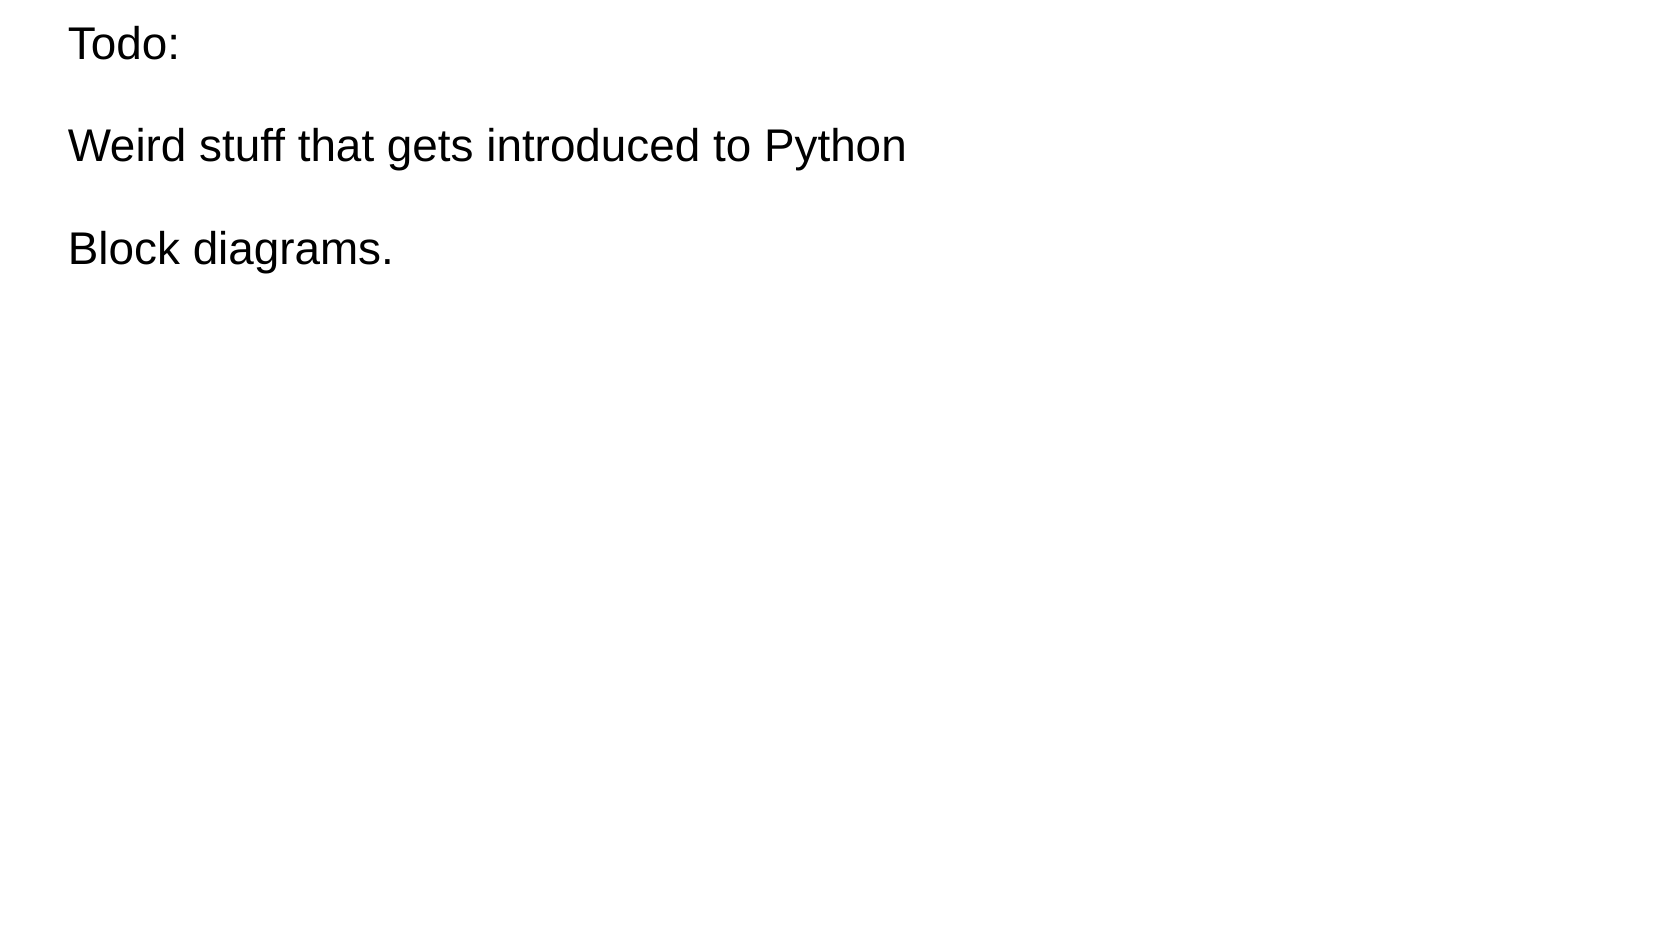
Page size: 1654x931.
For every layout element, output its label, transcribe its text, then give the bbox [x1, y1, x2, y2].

subtitle Todo: Weird stuff that gets introduced to Python Block diagrams. [67, 17, 1557, 428]
